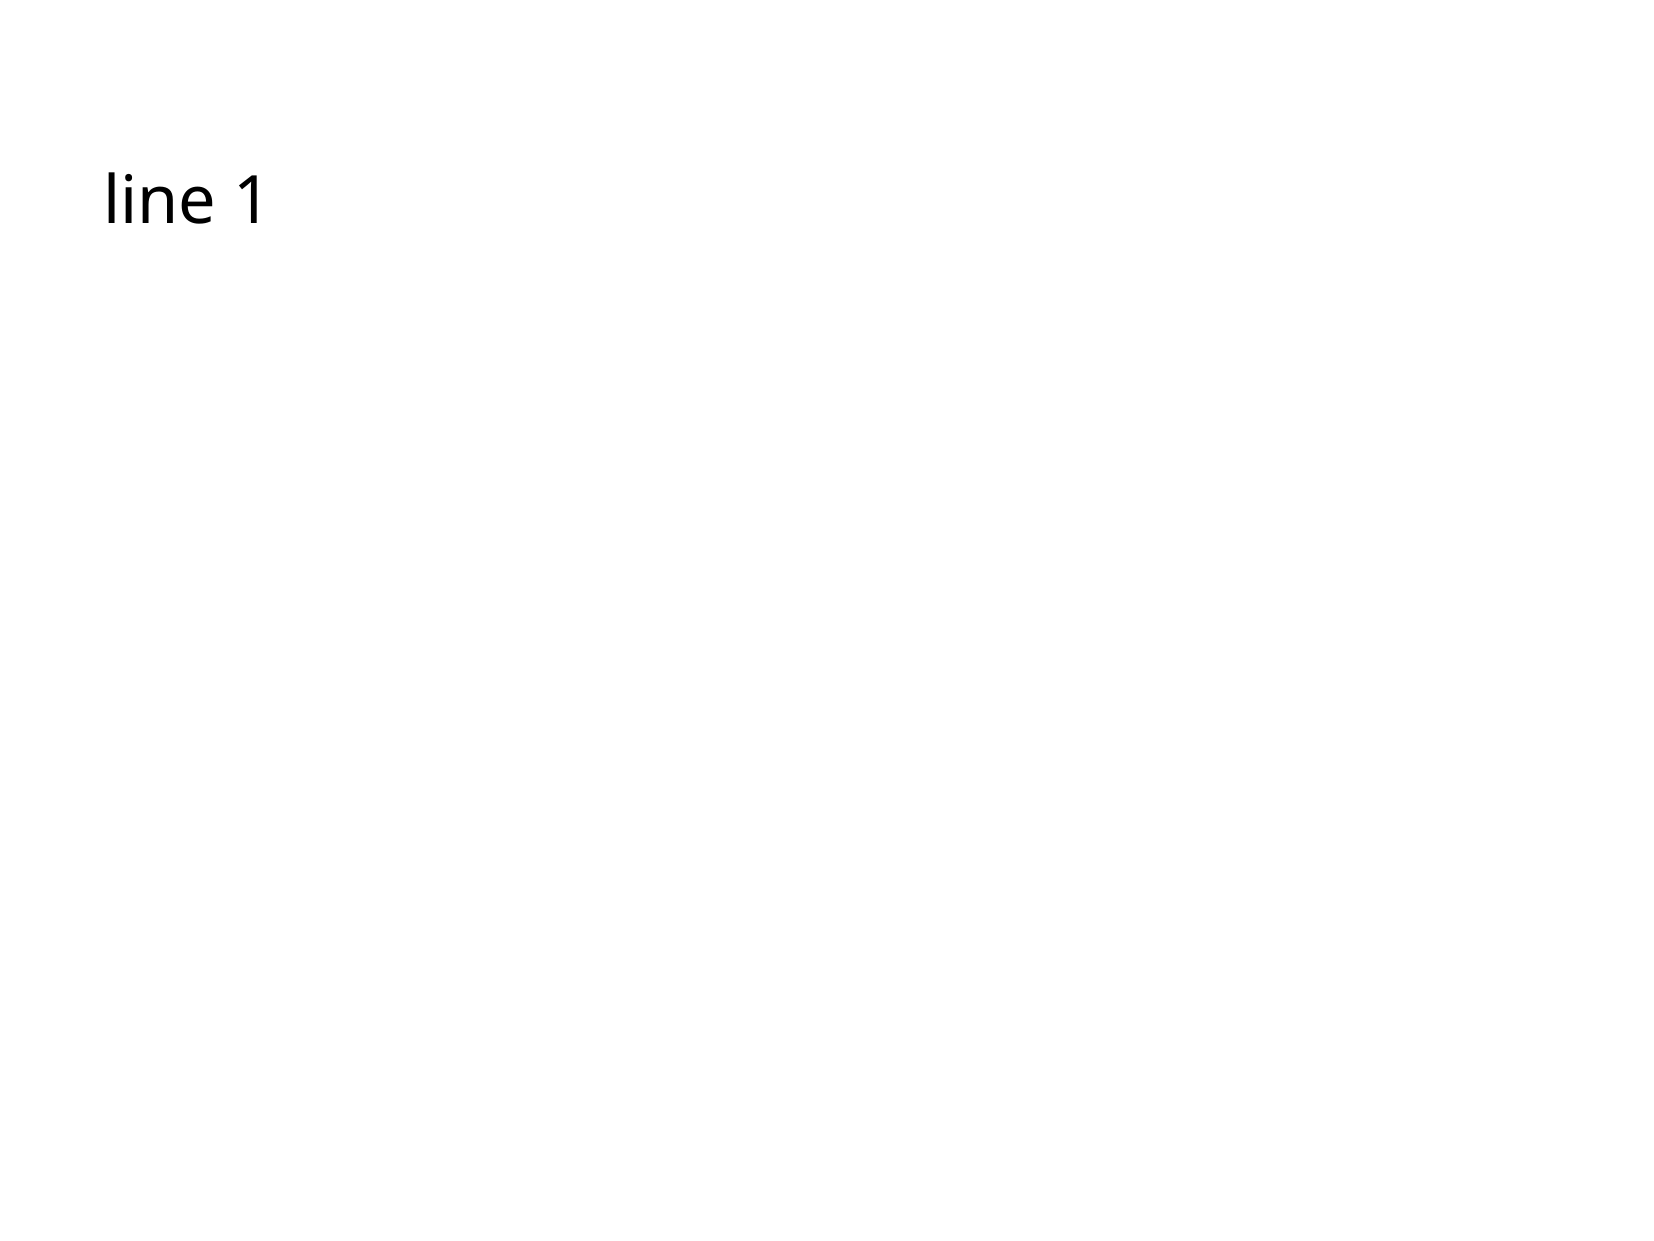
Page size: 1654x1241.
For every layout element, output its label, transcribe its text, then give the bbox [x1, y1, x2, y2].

text_box line 1 [88, 135, 1565, 638]
